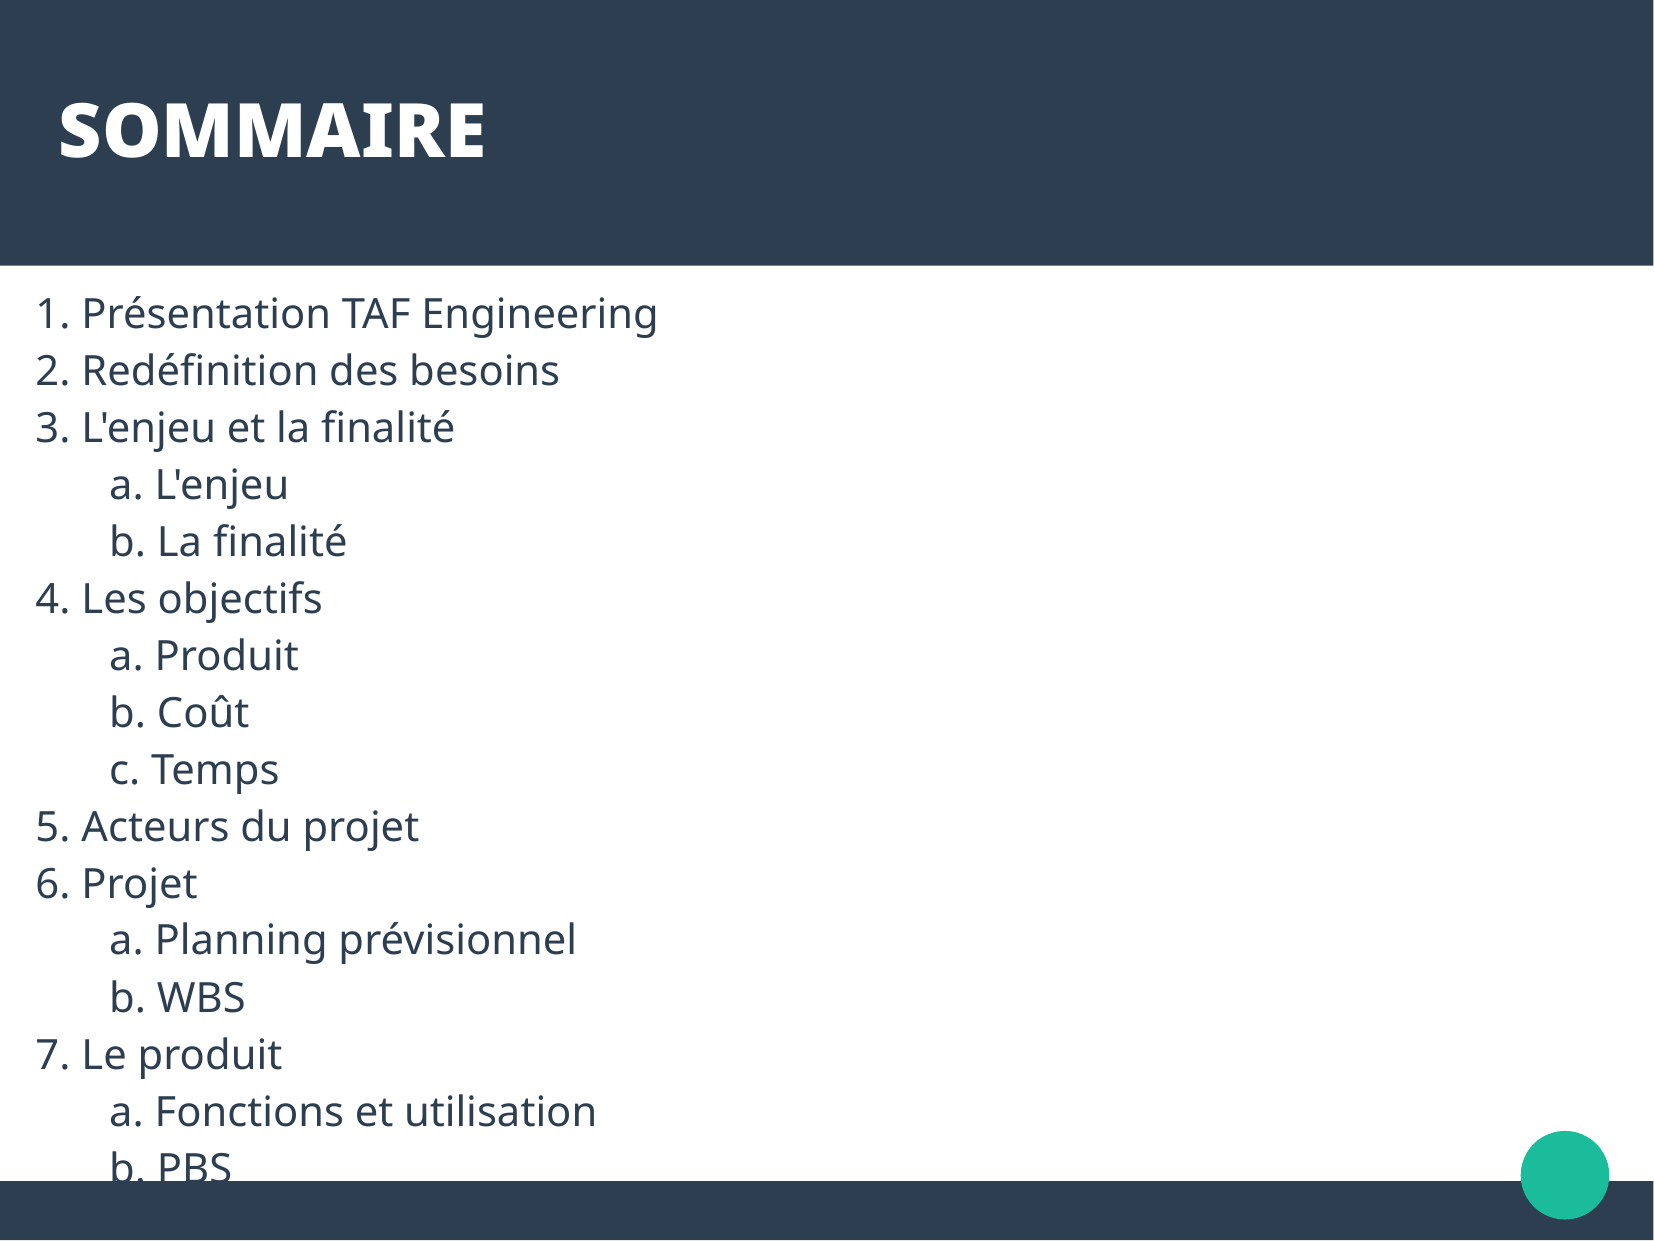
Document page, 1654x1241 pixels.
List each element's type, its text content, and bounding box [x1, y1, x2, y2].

subtitle 1. Présentation TAF Engineering 2. Redéfinition des besoins 3. L'enjeu et la finalité a. L'enjeu b. La finalité 4. Les objectifs a. Produit b. Coût c. Temps 5. Acteurs du projet 6. Projet a. Planning prévisionnel b. WBS 7. Le produit a. Fonctions et utilisation b. PBS [35, 283, 1595, 1241]
title SOMMAIRE [59, 49, 1595, 207]
